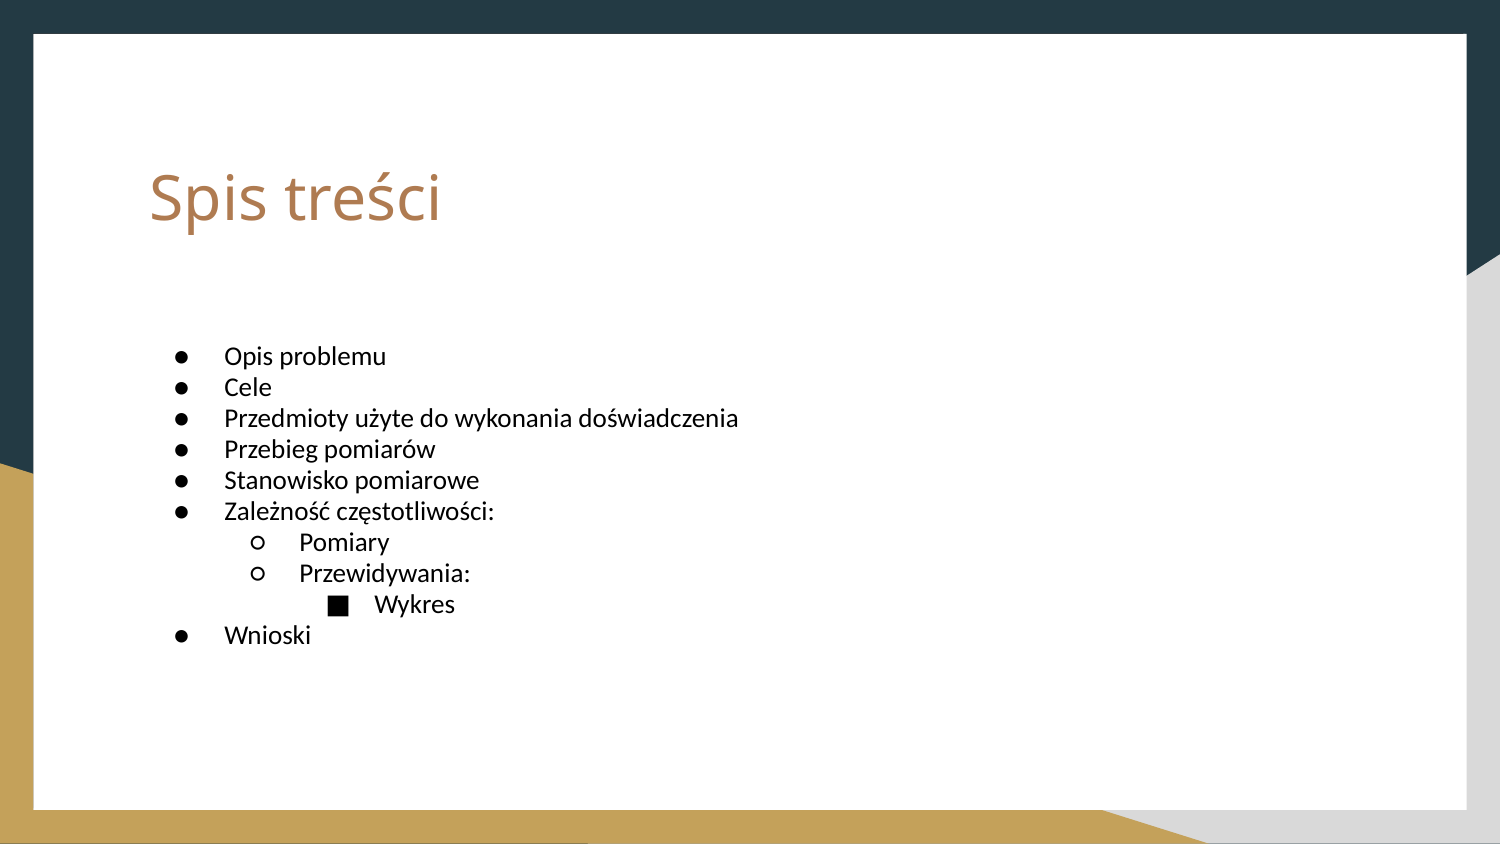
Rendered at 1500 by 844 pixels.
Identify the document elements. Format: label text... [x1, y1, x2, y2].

title Spis treści [134, 138, 1366, 296]
list Opis problemu Cele Przedmioty użyte do wykonania doświadczenia Przebieg pomiarów Stanowisko pomiarowe Zależność częstotliwości: Pomiary Przewidywania: Wykres Wnioski [134, 326, 1366, 729]
